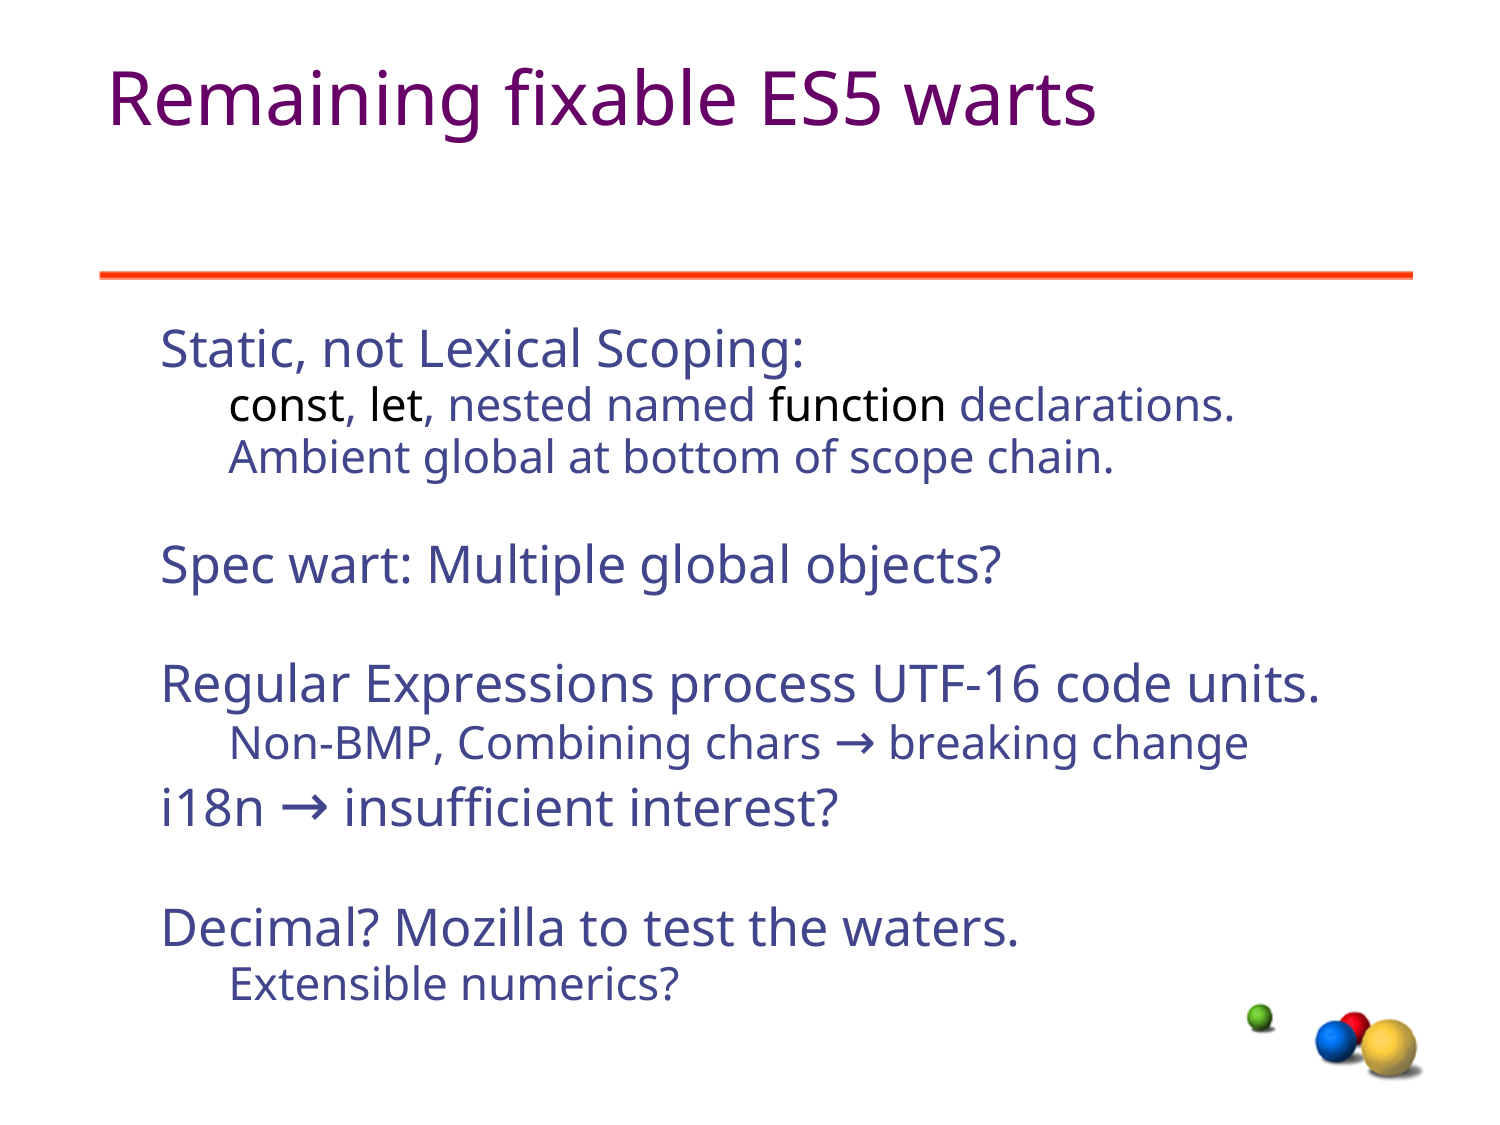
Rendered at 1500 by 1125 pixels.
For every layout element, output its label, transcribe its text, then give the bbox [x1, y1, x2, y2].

title Remaining fixable ES5 warts [106, 57, 1369, 231]
subtitle Static, not Lexical Scoping: const, let, nested named function declarations. Ambient global at bottom of scope chain. Spec wart: Multiple global objects? Regular Expressions process UTF-16 code units. Non-BMP, Combining chars → breaking change i18n → insufficient interest? Decimal? Mozilla to test the waters. Extensible numerics? [144, 320, 1407, 1015]
picture [1224, 999, 1449, 1083]
picture [99, 271, 1413, 280]
